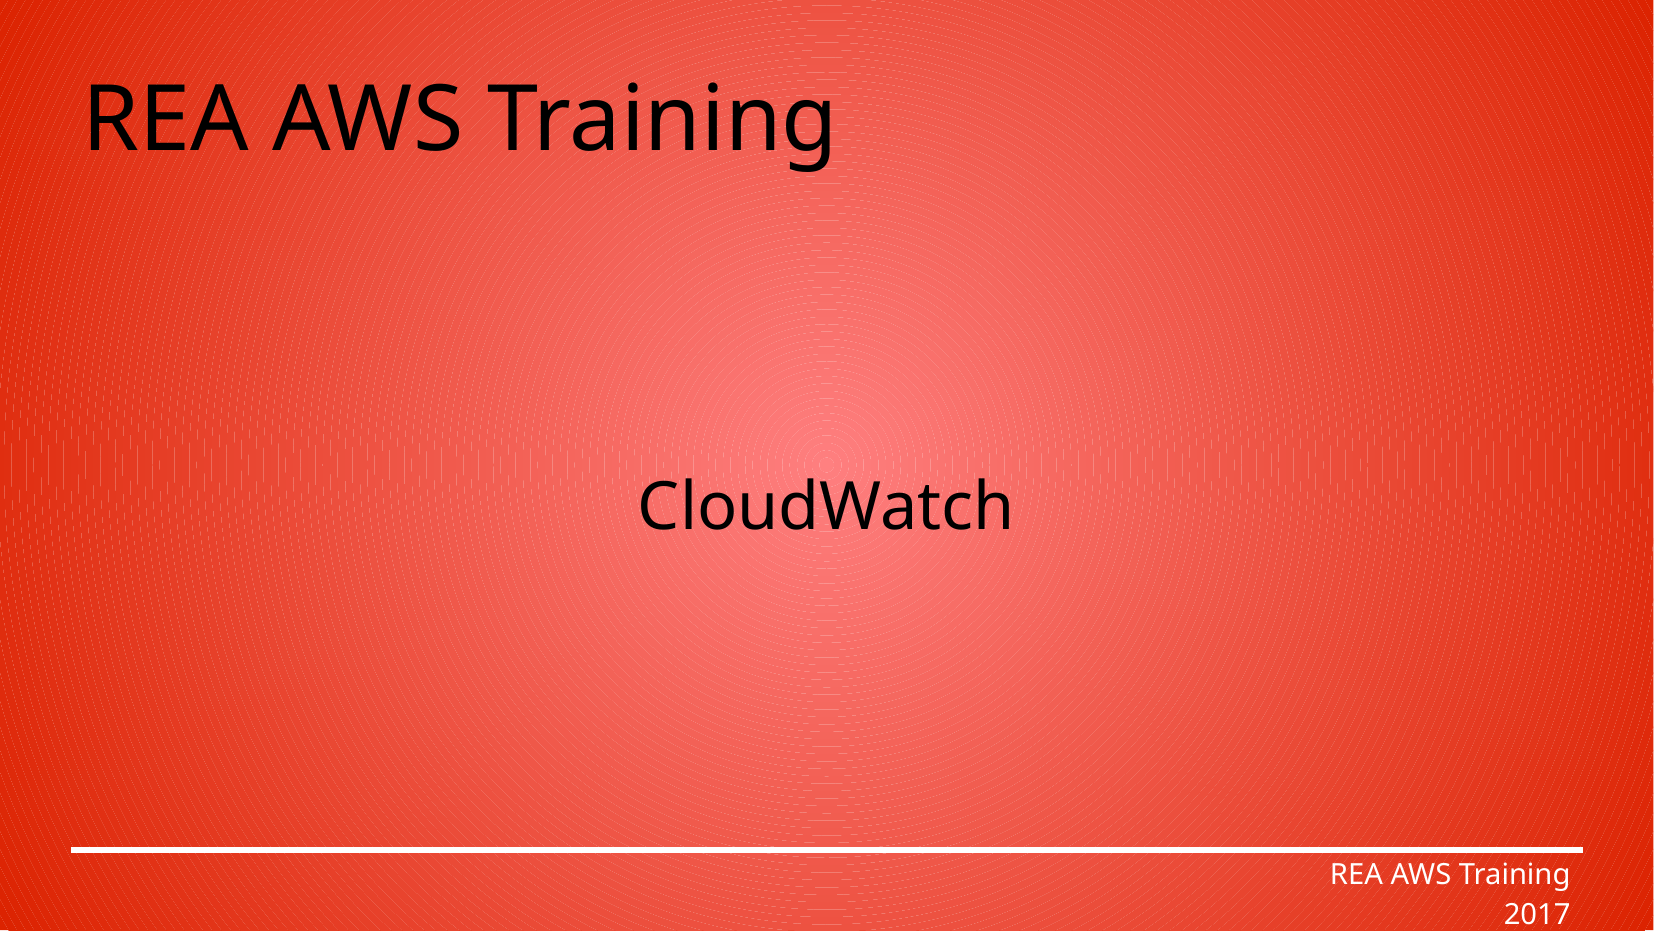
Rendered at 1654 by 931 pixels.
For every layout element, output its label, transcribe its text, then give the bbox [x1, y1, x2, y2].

list CloudWatch [82, 217, 1571, 758]
title REA AWS Training [82, 37, 1571, 193]
